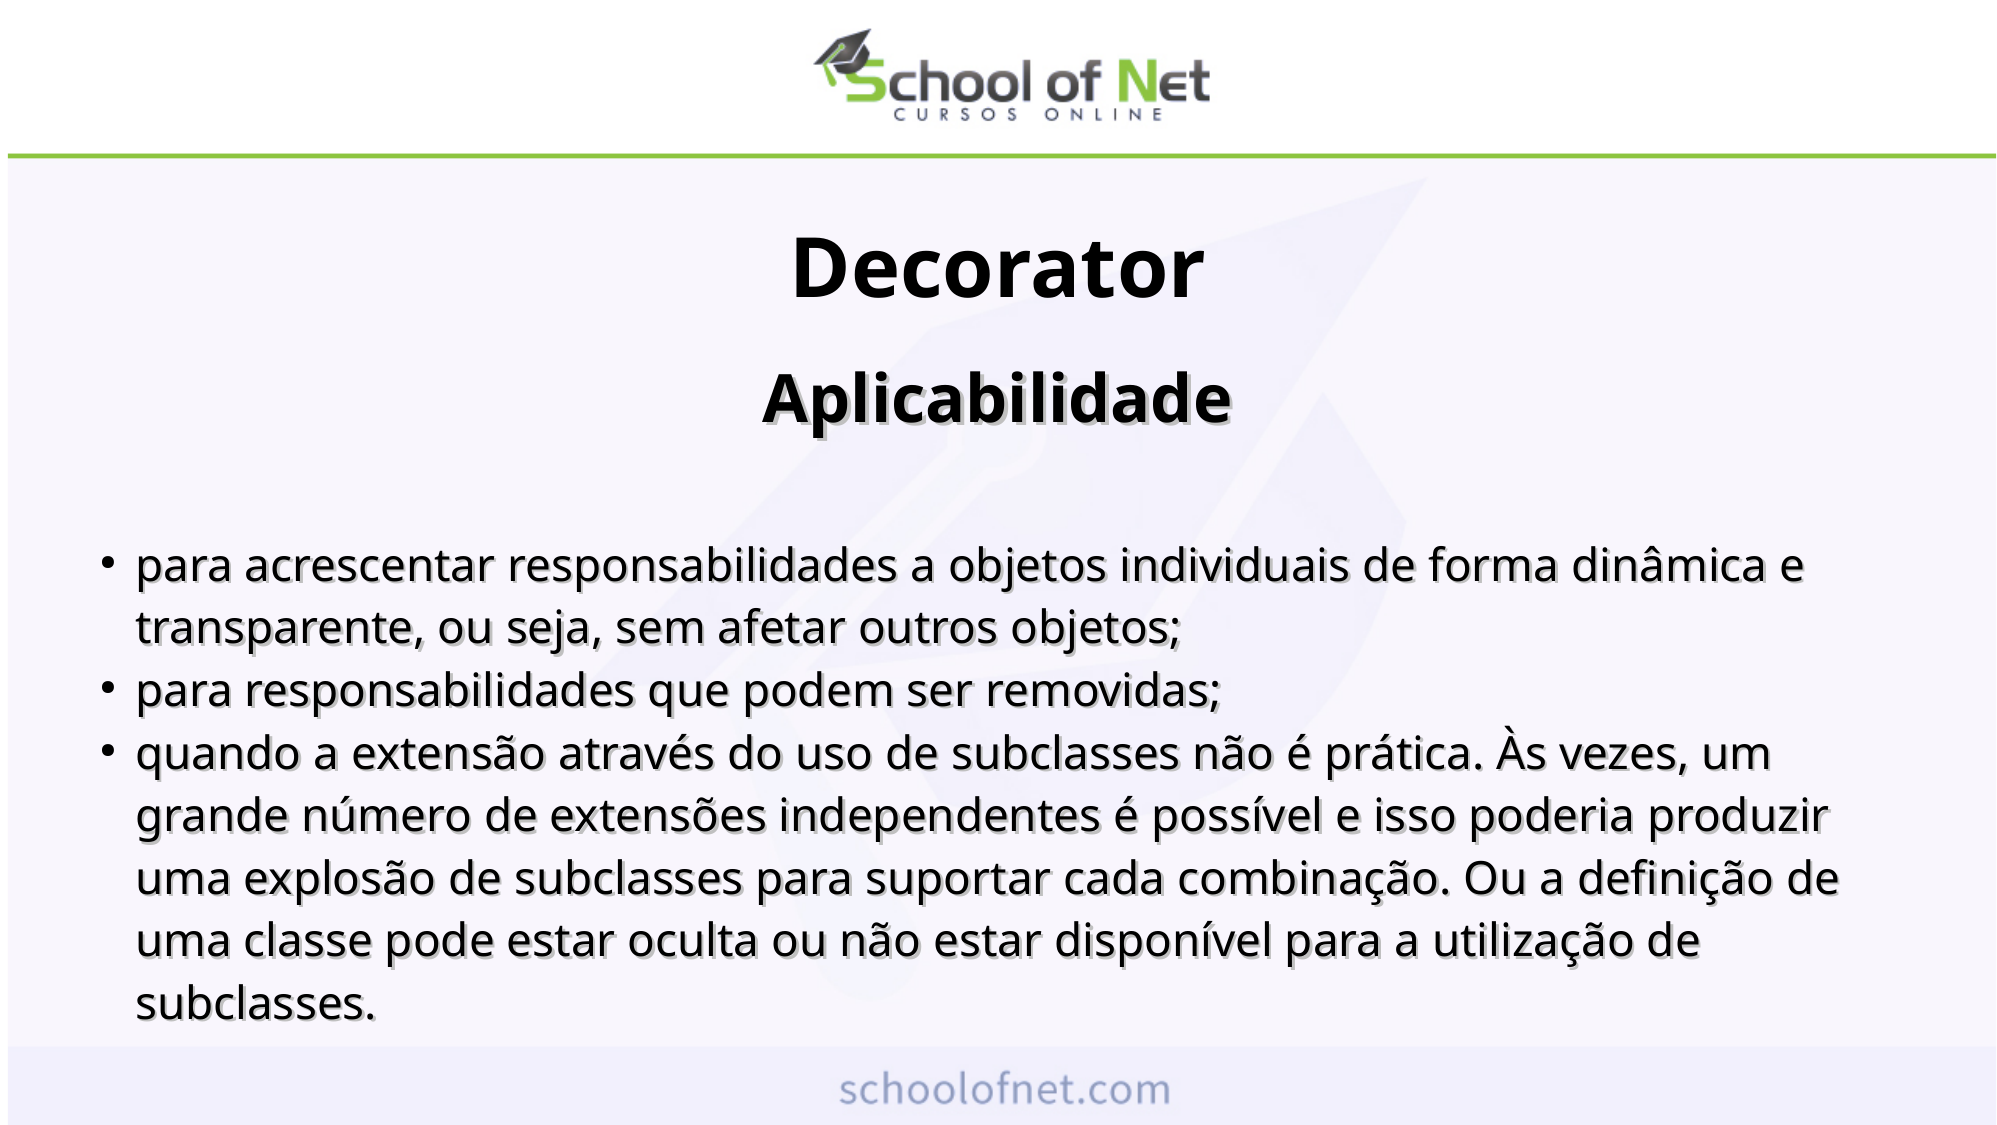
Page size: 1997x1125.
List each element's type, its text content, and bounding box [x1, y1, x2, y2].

subtitle Aplicabilidade para acrescentar responsabilidades a objetos individuais de forma dinâmica e transparente, ou seja, sem afetar outros objetos; para responsabilidades que podem ser removidas; quando a extensão através do uso de subclasses não é prática. Às vezes, um grande número de extensões independentes é possível e isso poderia produzir uma explosão de subclasses para suportar cada combinação. Ou a definição de uma classe pode estar oculta ou não estar disponível para a utilização de subclasses. [99, 377, 1897, 1006]
picture [7, 5, 1997, 1125]
title Decorator [99, 171, 1897, 360]
